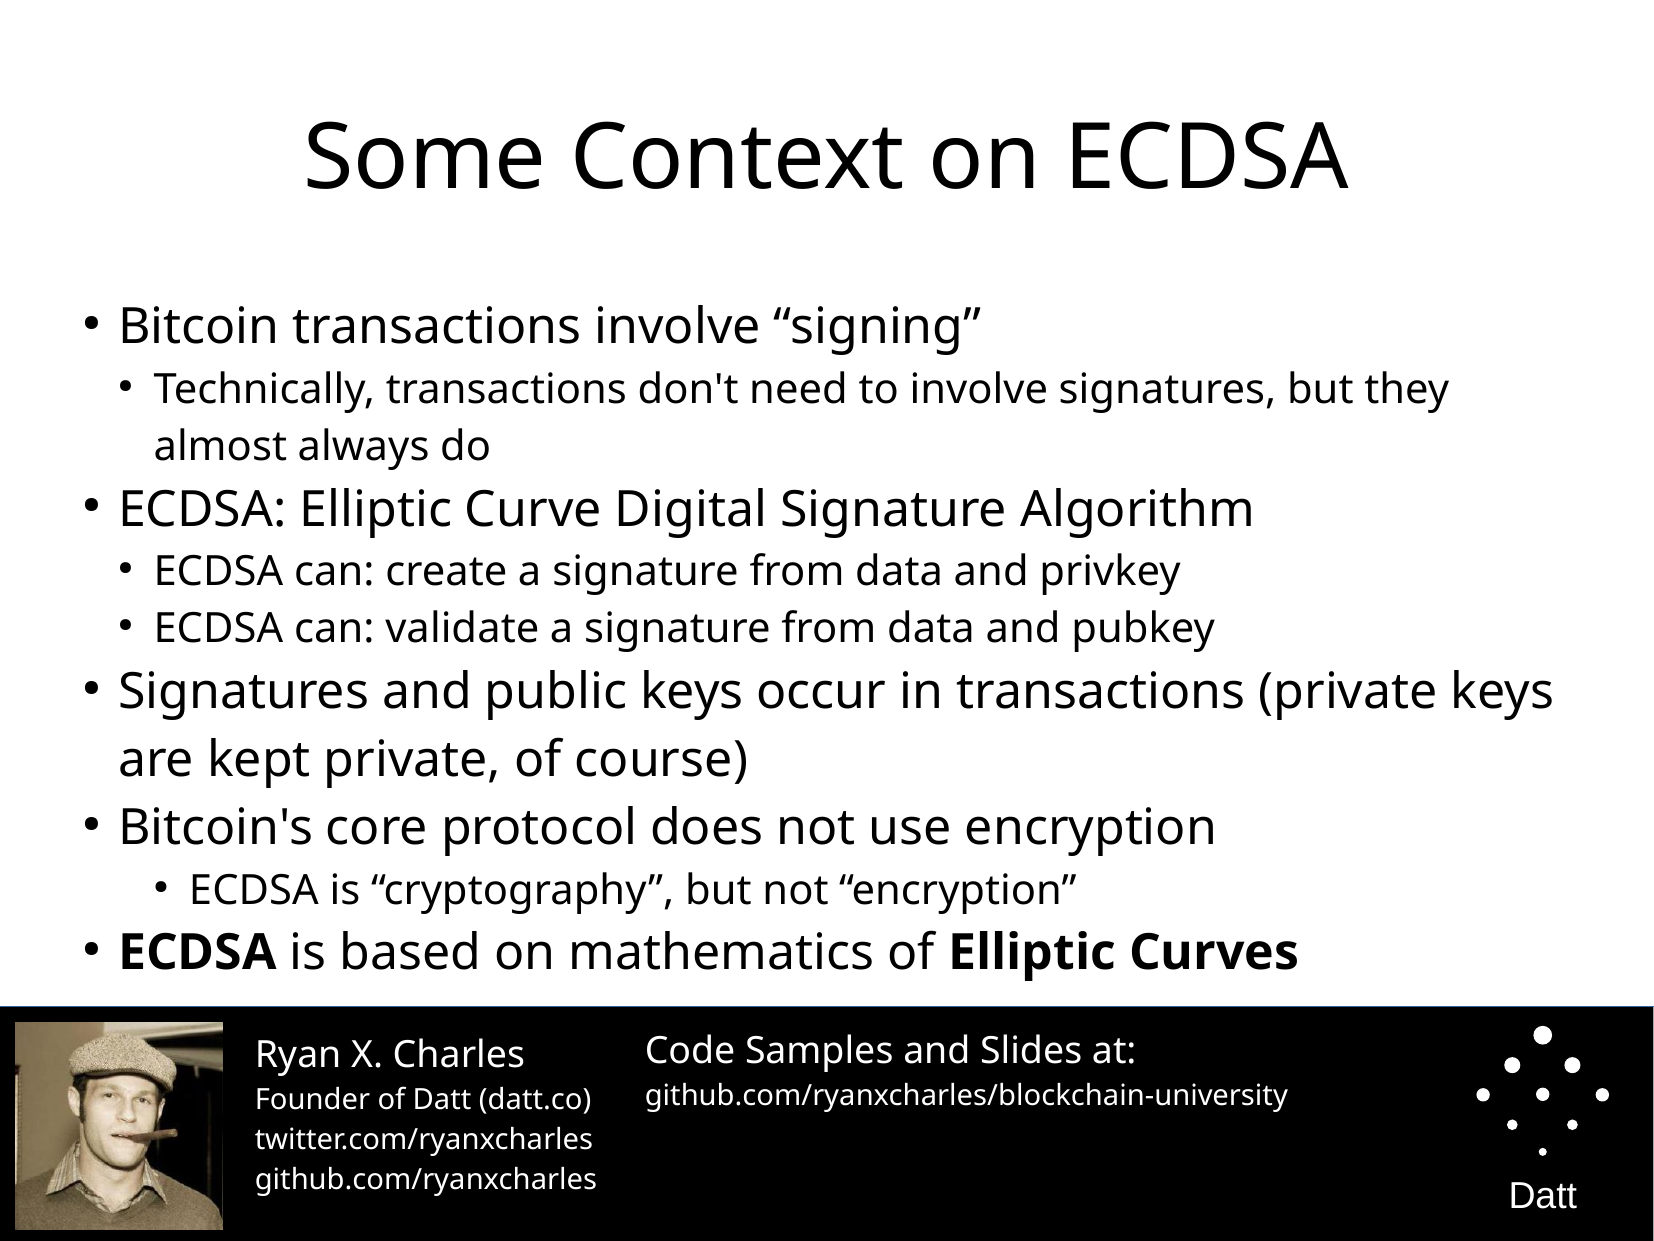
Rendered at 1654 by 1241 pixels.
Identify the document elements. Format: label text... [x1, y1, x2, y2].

picture [1475, 1023, 1611, 1159]
subtitle Bitcoin transactions involve “signing” Technically, transactions don't need to involve signatures, but they almost always do ECDSA: Elliptic Curve Digital Signature Algorithm ECDSA can: create a signature from data and privkey ECDSA can: validate a signature from data and pubkey Signatures and public keys occur in transactions (private keys are kept private, of course) Bitcoin's core protocol does not use encryption ECDSA is “cryptography”, but not “encryption” ECDSA is based on mathematics of Elliptic Curves [82, 290, 1571, 1010]
text_box Ryan X. Charles Founder of Datt (datt.co) twitter.com/ryanxcharles github.com/ryanxcharles [240, 1020, 976, 1241]
text_box Code Samples and Slides at: github.com/ryanxcharles/blockchain-university [630, 1015, 1403, 1156]
picture [15, 1022, 223, 1231]
title Some Context on ECDSA [82, 49, 1571, 257]
text_box Datt [1452, 1167, 1633, 1241]
text_box [0, 1006, 1654, 1241]
